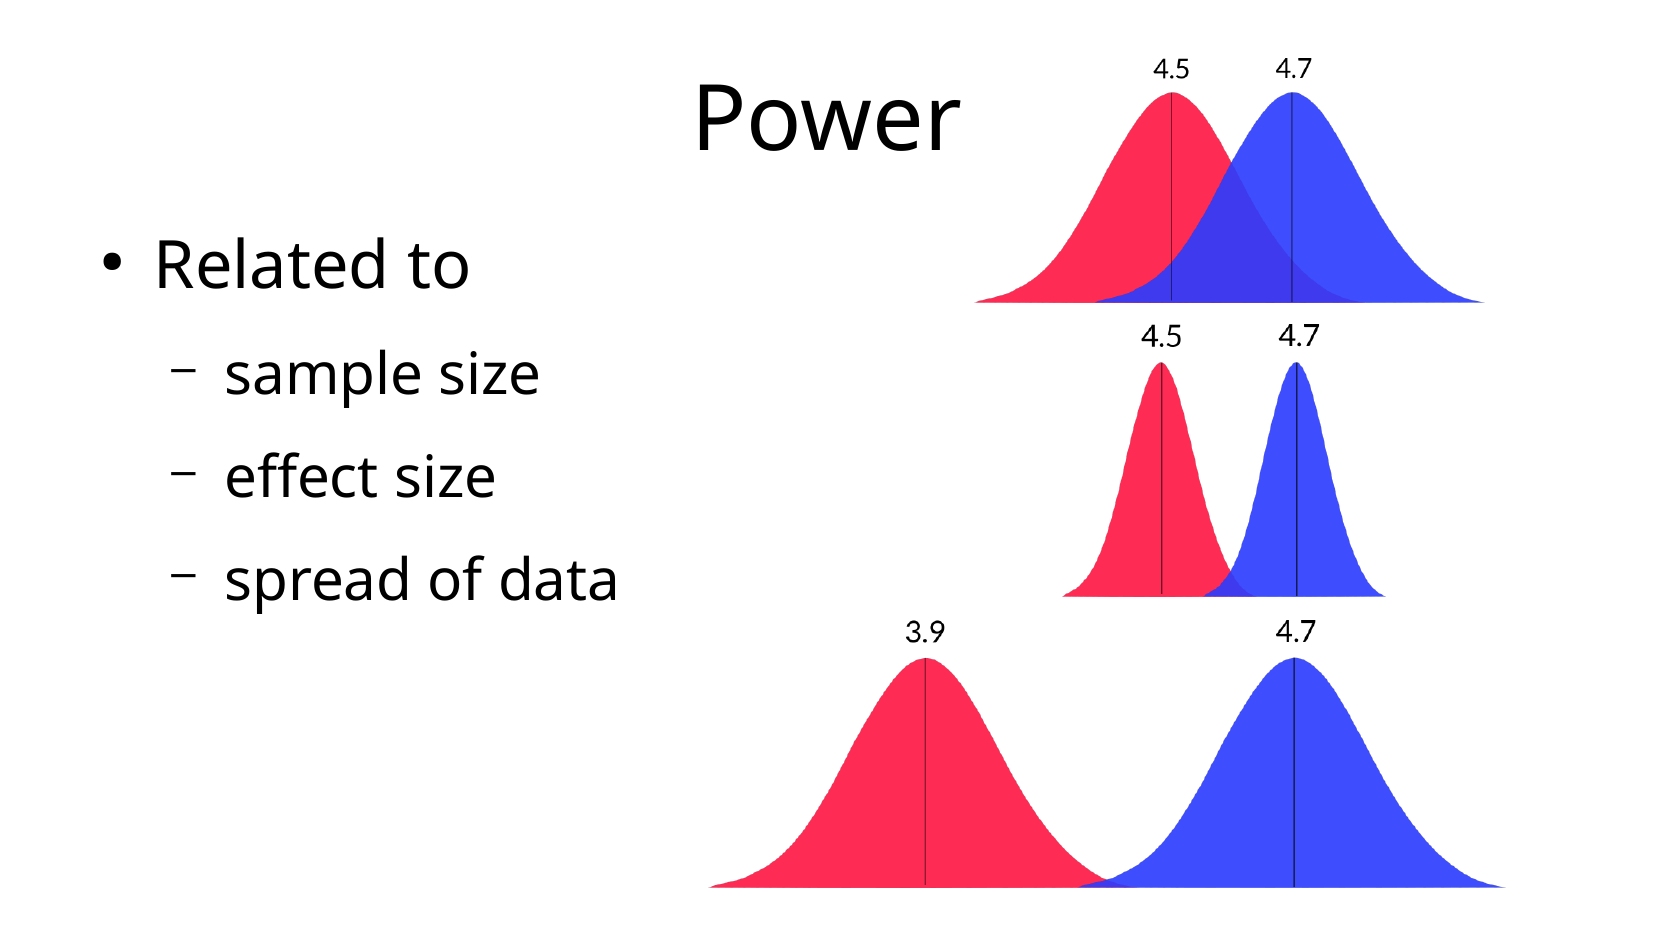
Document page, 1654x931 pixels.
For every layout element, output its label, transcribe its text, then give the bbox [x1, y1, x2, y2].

title Power [82, 37, 1571, 193]
picture [708, 620, 1506, 888]
picture [974, 58, 1485, 303]
picture [1062, 324, 1386, 597]
list Related to sample size effect size spread of data [82, 217, 1571, 758]
